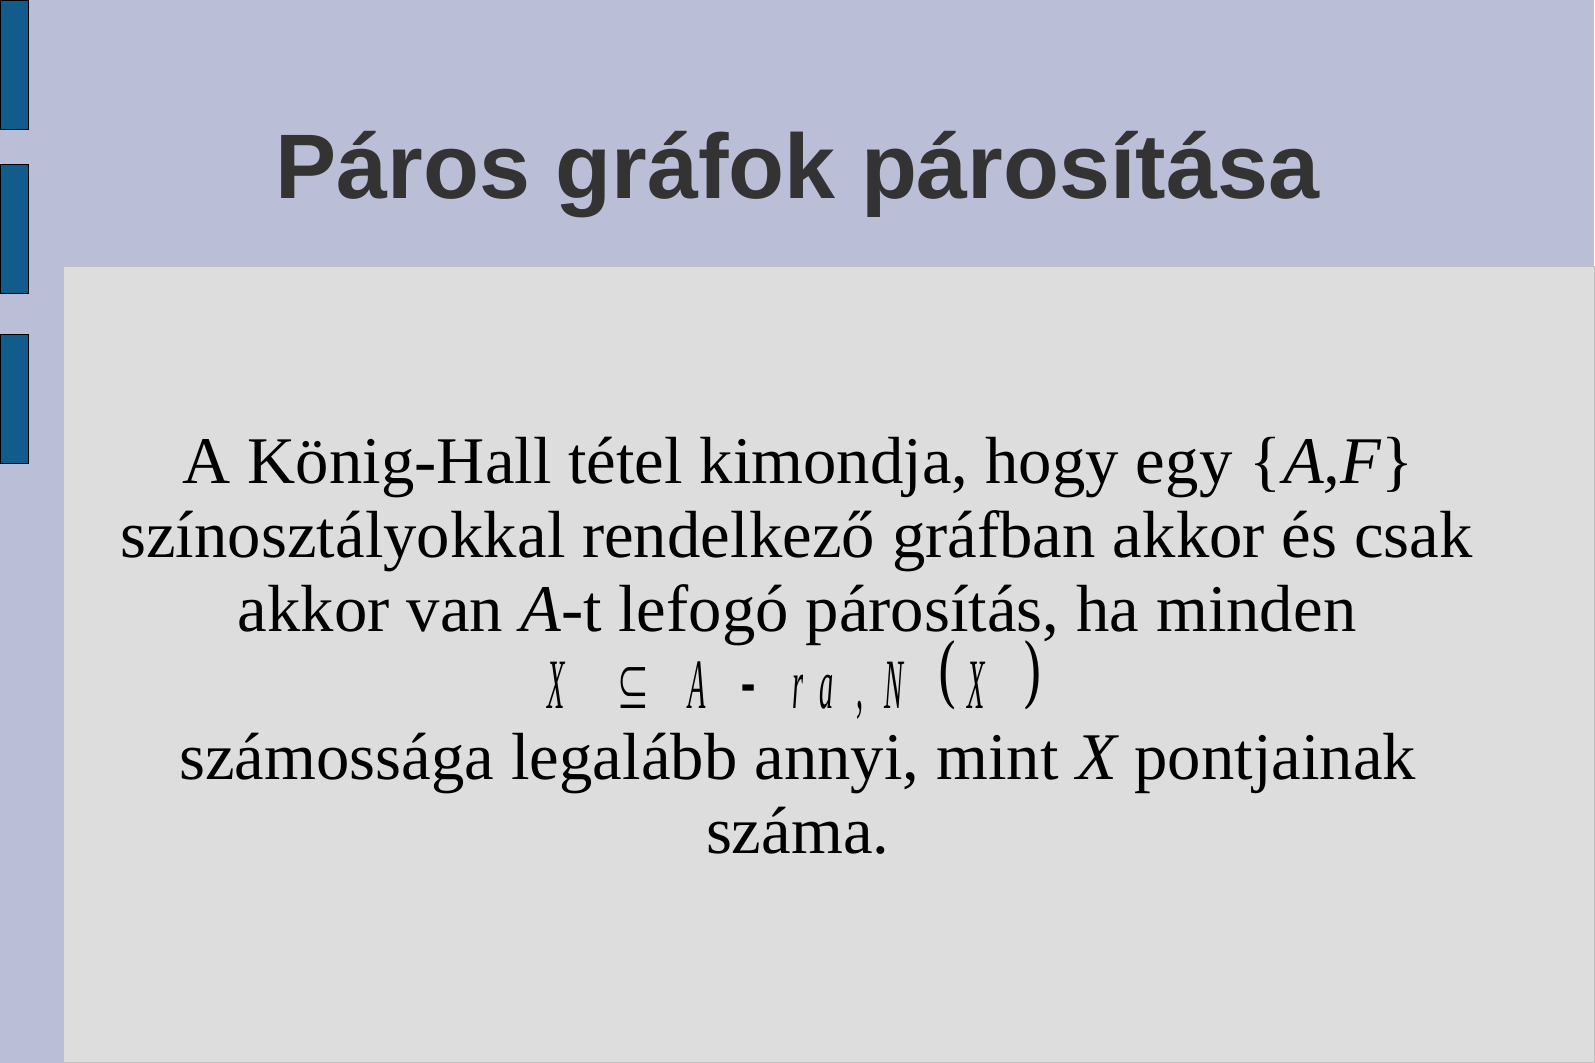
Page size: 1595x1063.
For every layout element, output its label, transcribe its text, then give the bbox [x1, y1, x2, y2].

title Páros gráfok párosítása [117, 85, 1479, 249]
subtitle A König-Hall tétel kimondja, hogy egy {A,F} színosztályokkal rendelkező gráfban akkor és csak akkor van A-t lefogó párosítás, ha minden számossága legalább annyi, mint X pontjainak száma. [117, 302, 1479, 990]
picture [531, 637, 1056, 739]
